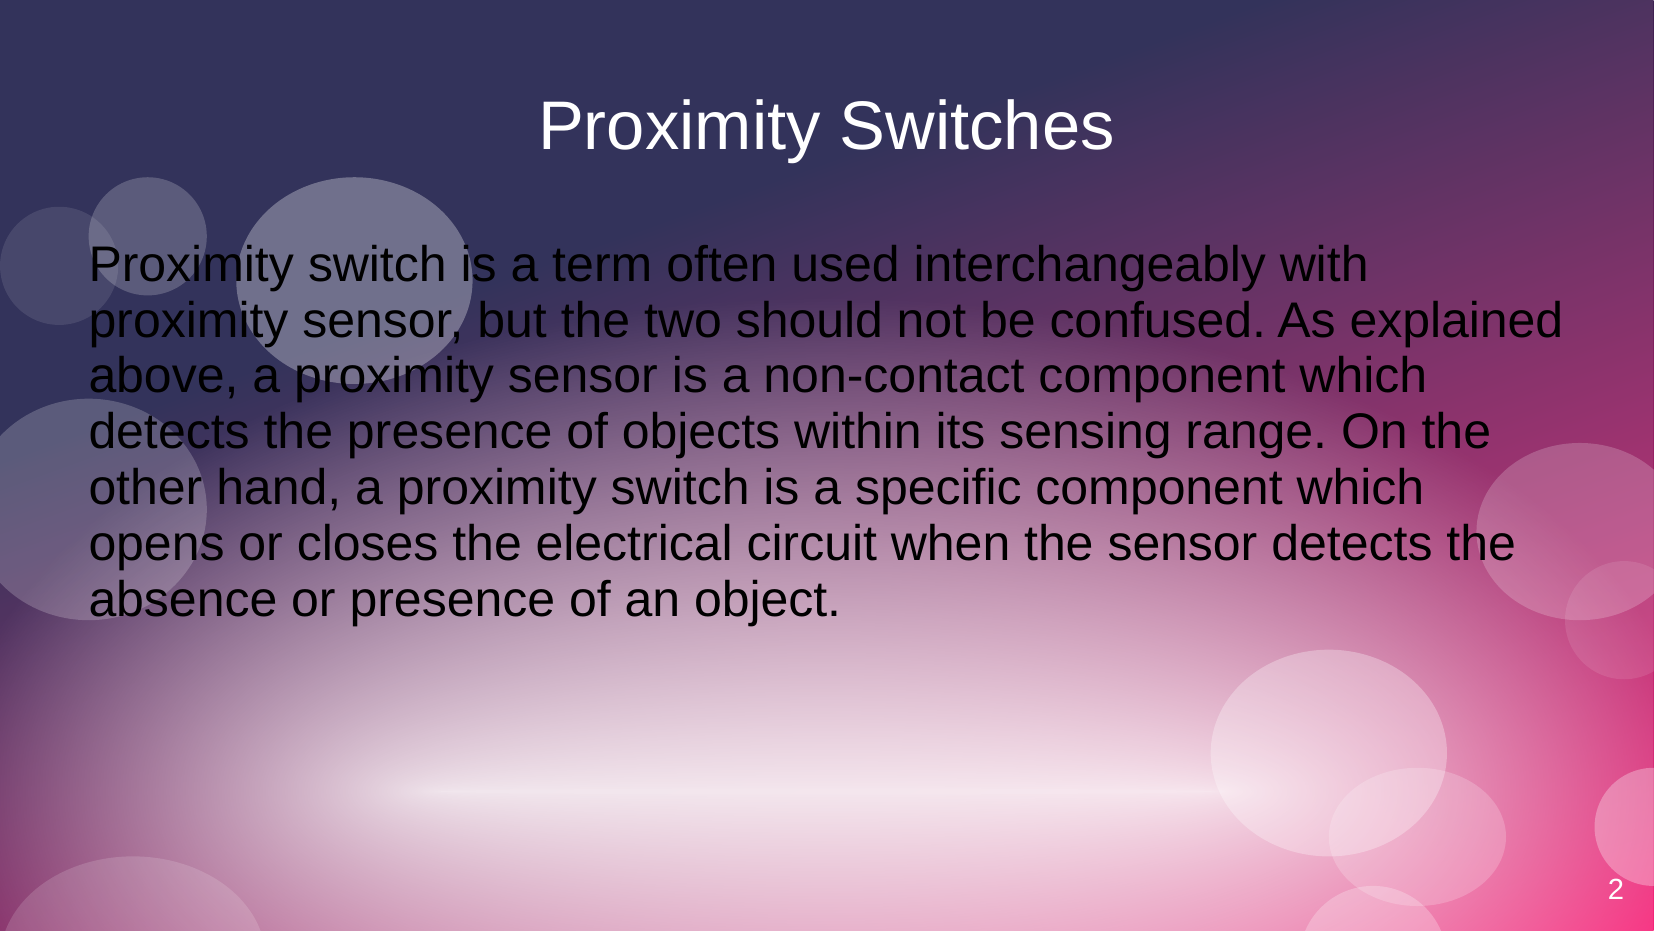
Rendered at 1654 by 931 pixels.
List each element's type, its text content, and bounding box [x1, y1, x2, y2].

list Proximity switch is a term often used interchangeably with proximity sensor, but the two should not be confused. As explained above, a proximity sensor is a non-contact component which detects the presence of objects within its sensing range. On the other hand, a proximity switch is a specific component which opens or closes the electrical circuit when the sensor detects the absence or presence of an object. [88, 236, 1565, 827]
title Proximity Switches [88, 44, 1565, 207]
